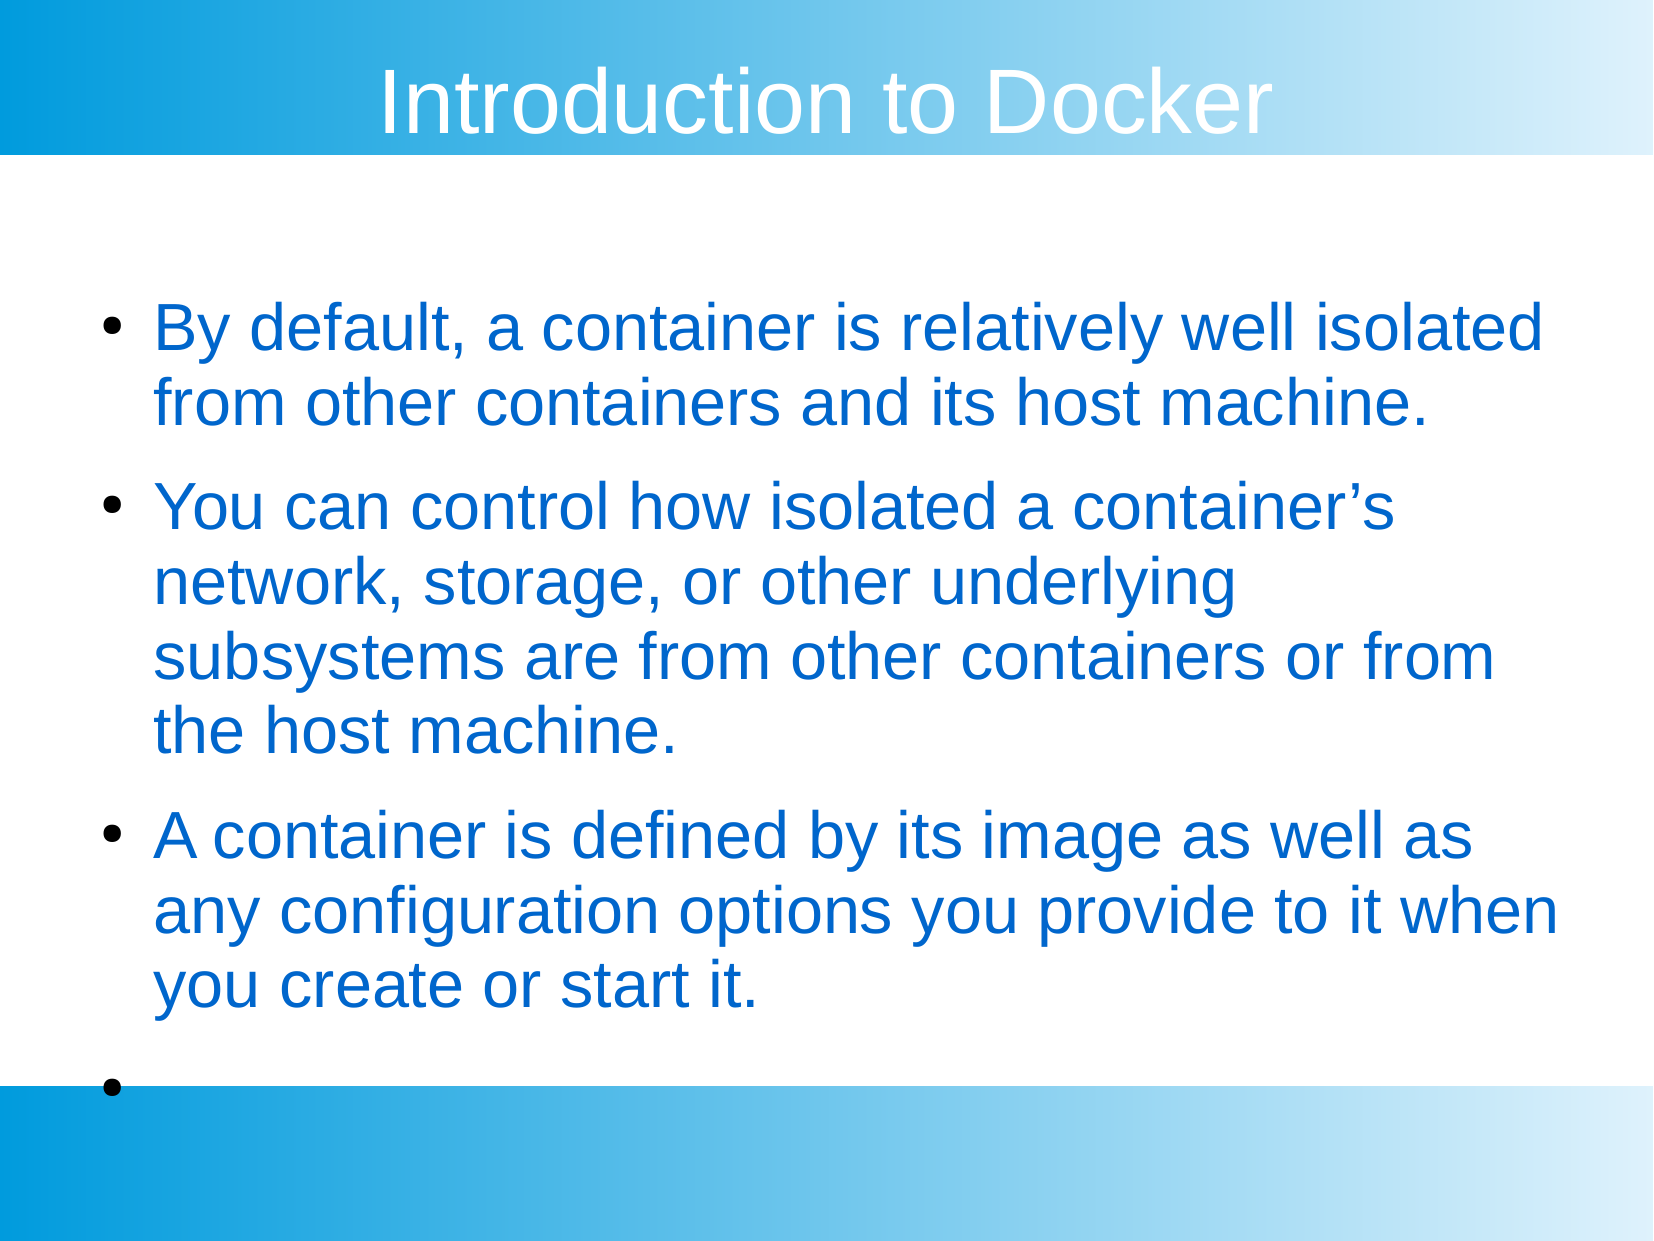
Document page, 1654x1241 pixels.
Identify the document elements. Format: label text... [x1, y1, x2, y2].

list By default, a container is relatively well isolated from other containers and its host machine. You can control how isolated a container’s network, storage, or other underlying subsystems are from other containers or from the host machine. A container is defined by its image as well as any configuration options you provide to it when you create or start it. [82, 290, 1571, 1010]
title Introduction to Docker [82, 49, 1571, 155]
